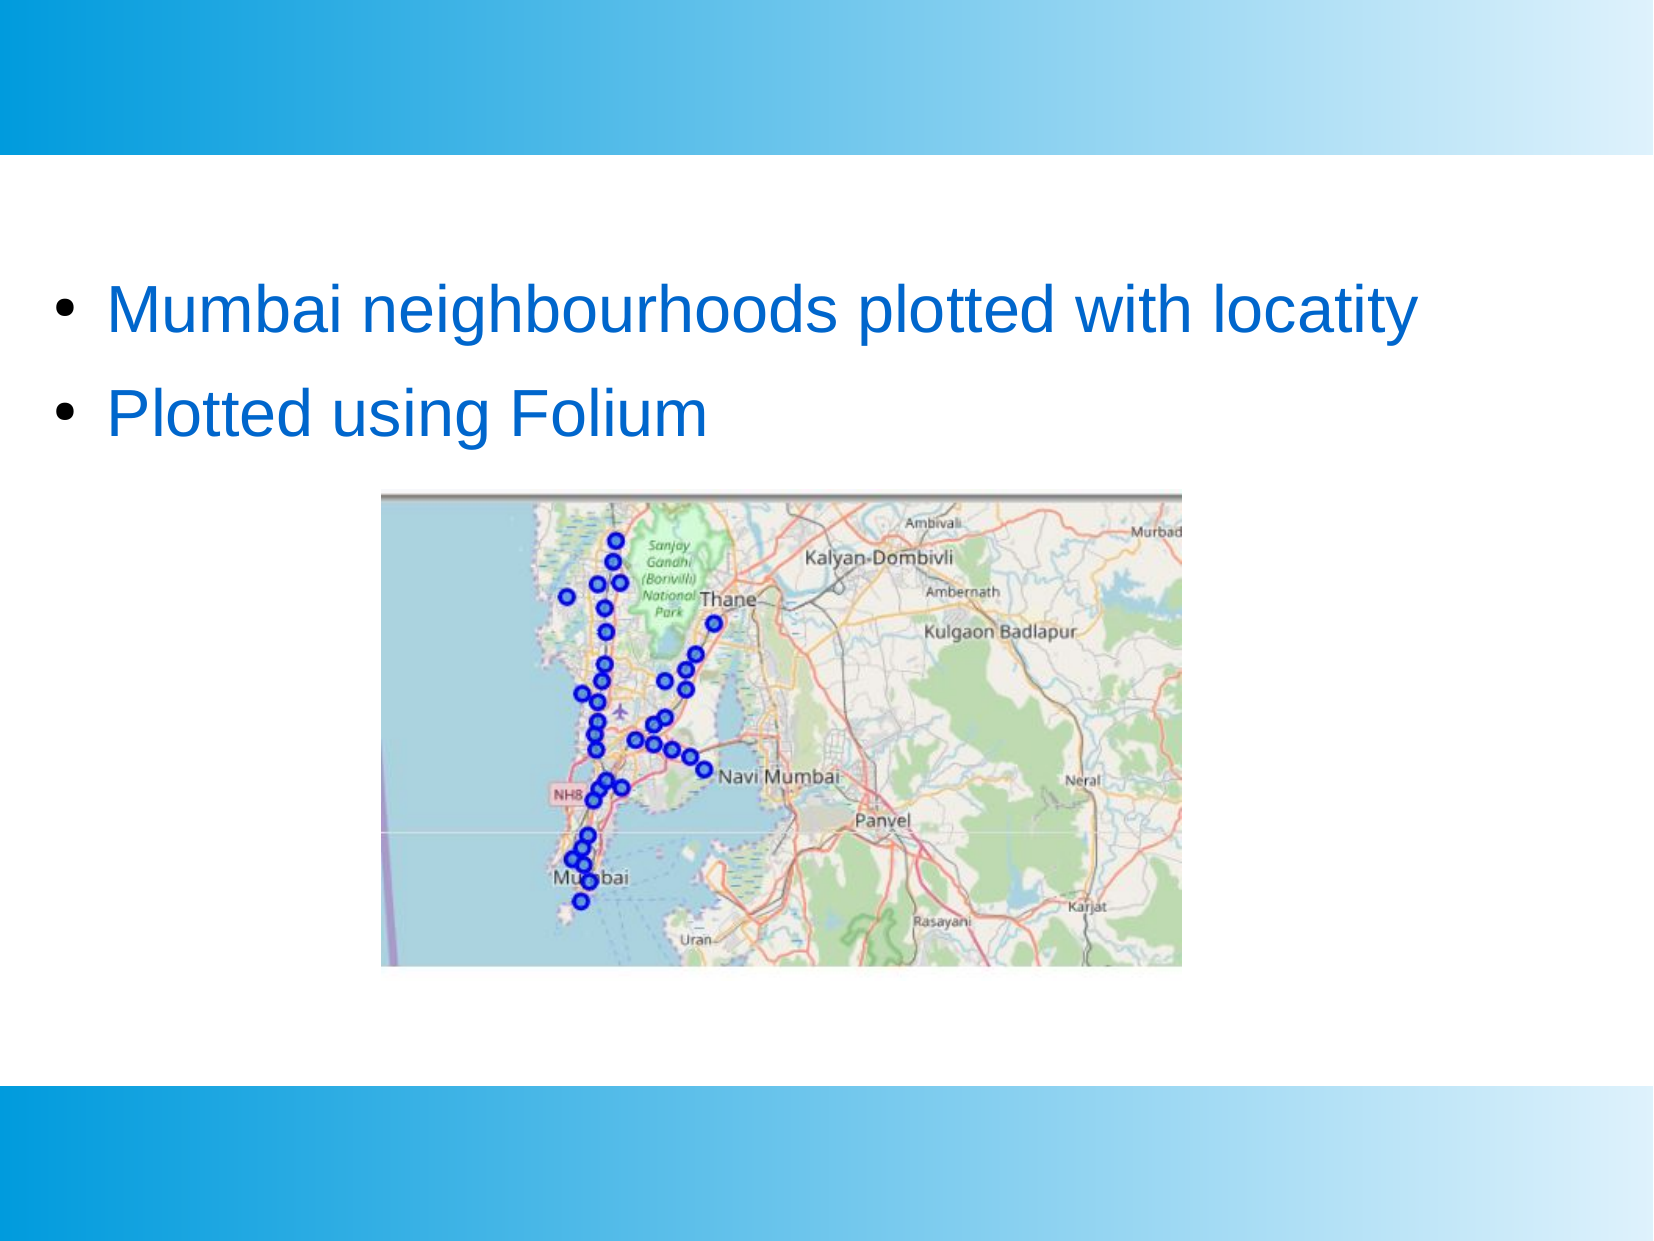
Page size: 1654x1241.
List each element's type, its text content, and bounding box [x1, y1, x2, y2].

list Mumbai neighbourhoods plotted with locatity Plotted using Folium [35, 271, 1524, 991]
picture [381, 489, 1182, 981]
